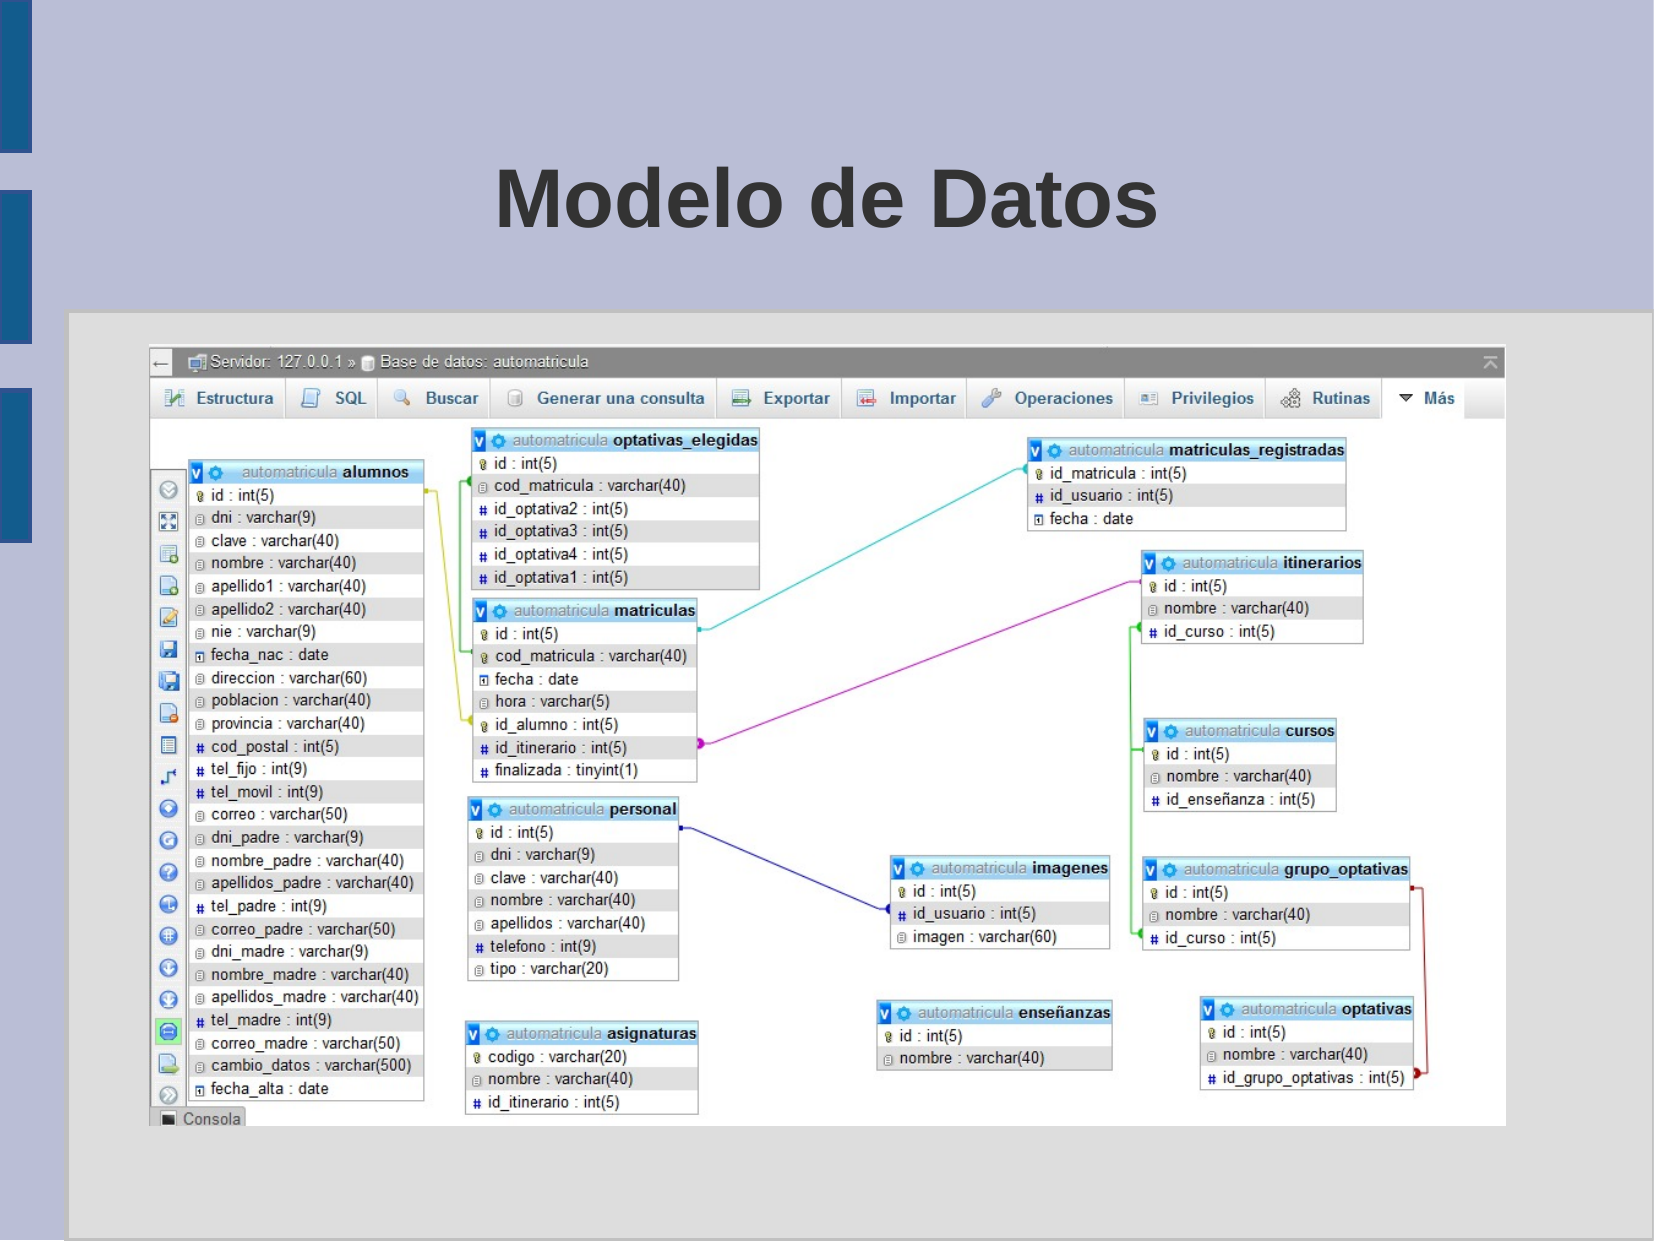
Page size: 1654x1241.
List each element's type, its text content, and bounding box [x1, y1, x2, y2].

title Modelo de Datos [121, 91, 1534, 299]
picture [149, 344, 1506, 1126]
